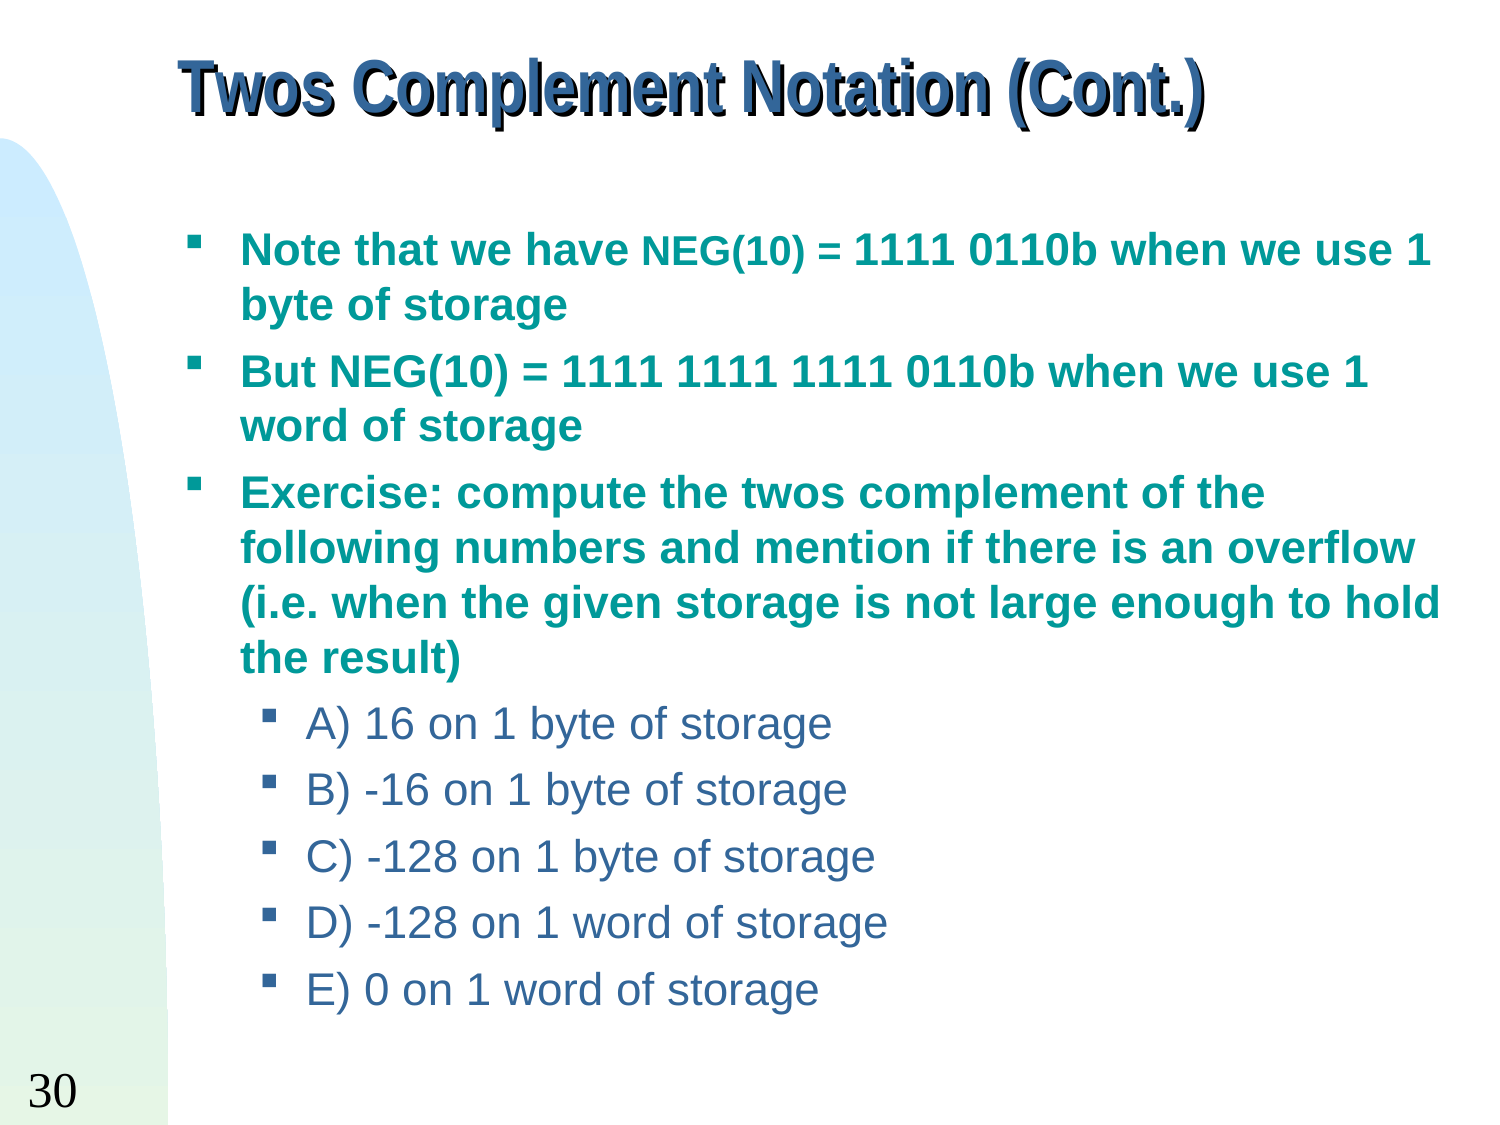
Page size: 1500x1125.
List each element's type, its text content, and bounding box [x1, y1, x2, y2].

list Note that we have NEG(10) = 1111 0110b when we use 1 byte of storage But NEG(10) = 1111 1111 1111 0110b when we use 1 word of storage Exercise: compute the twos complement of the following numbers and mention if there is an overflow (i.e. when the given storage is not large enough to hold the result) A) 16 on 1 byte of storage B) -16 on 1 byte of storage C) -128 on 1 byte of storage D) -128 on 1 word of storage E) 0 on 1 word of storage [168, 212, 1463, 1025]
title Twos Complement Notation (Cont.) [162, 24, 1456, 163]
